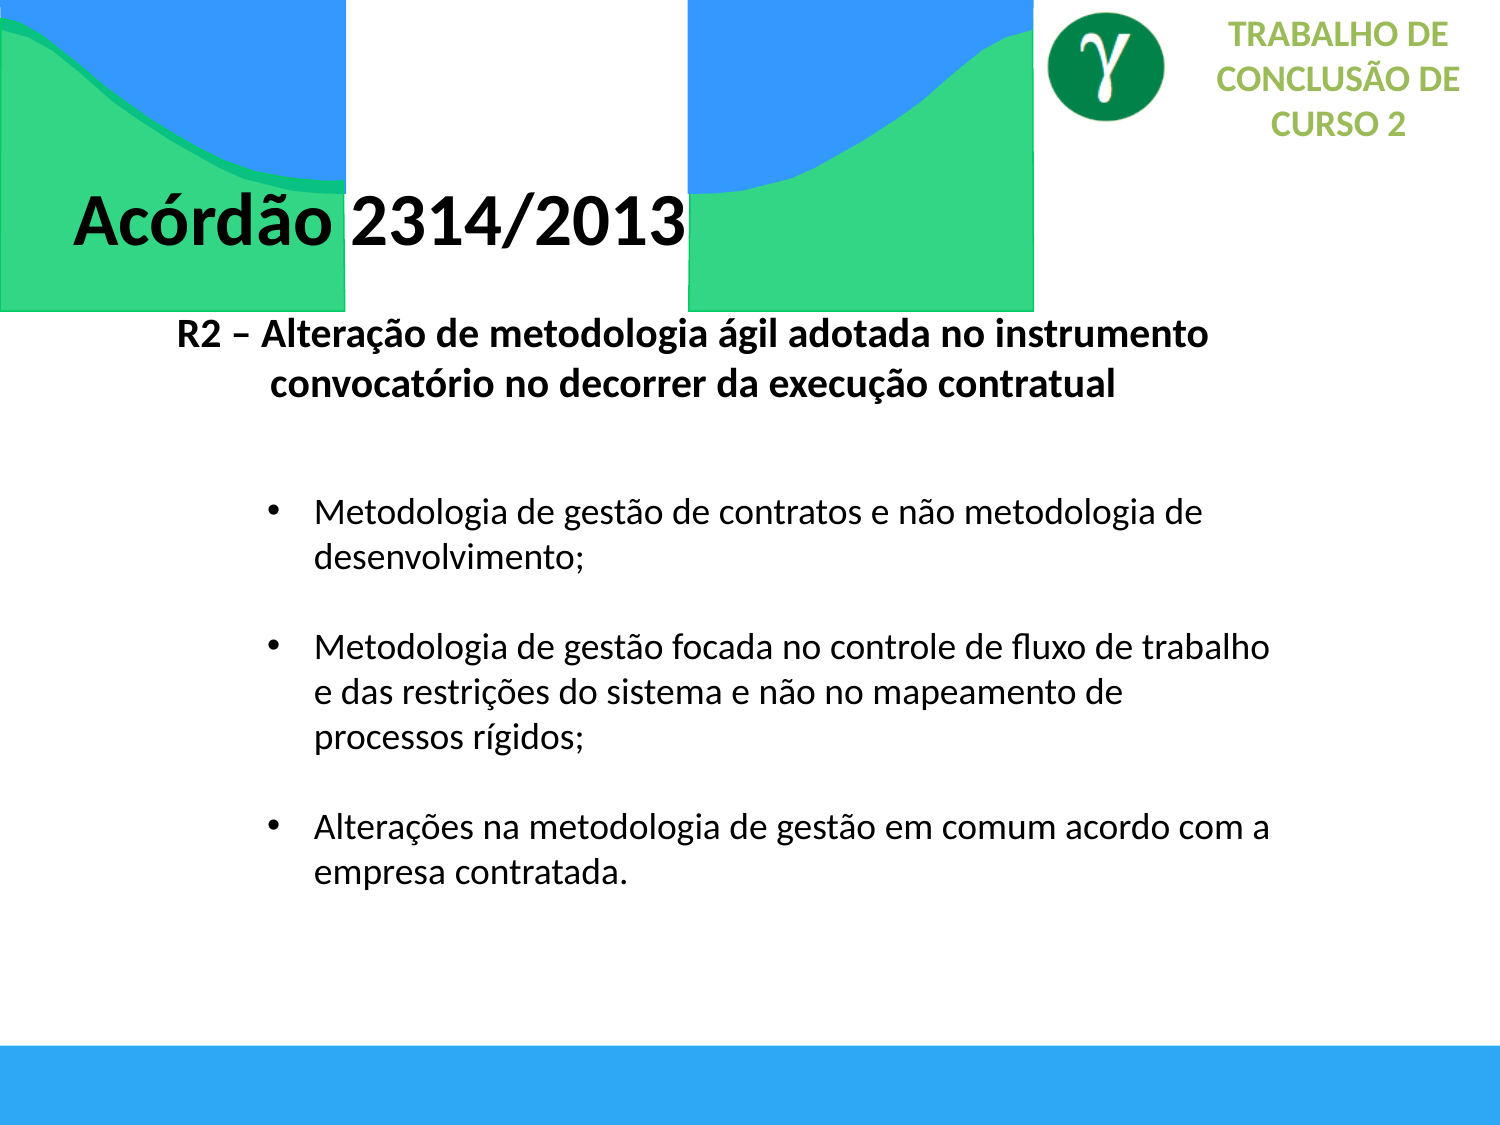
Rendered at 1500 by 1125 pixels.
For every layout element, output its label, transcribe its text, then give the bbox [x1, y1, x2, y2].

text_box R2 – Alteração de metodologia ágil adotada no instrumento convocatório no decorrer da execução contratual [58, 298, 1328, 414]
text_box [688, 0, 1033, 135]
text_box Acórdão 2314/2013 [58, 135, 1334, 297]
text_box TRABALHO DE CONCLUSÃO DE CURSO 2 [1177, 1, 1500, 197]
text_box Metodologia de gestão de contratos e não metodologia de desenvolvimento; Metodologia de gestão focada no controle de fluxo de trabalho e das restrições do sistema e não no mapeamento de processos rígidos; Alterações na metodologia de gestão em comum acordo com a empresa contratada. [252, 479, 1292, 900]
text_box [0, 0, 346, 312]
picture [1033, 0, 1178, 130]
text_box [0, 1045, 1500, 1125]
